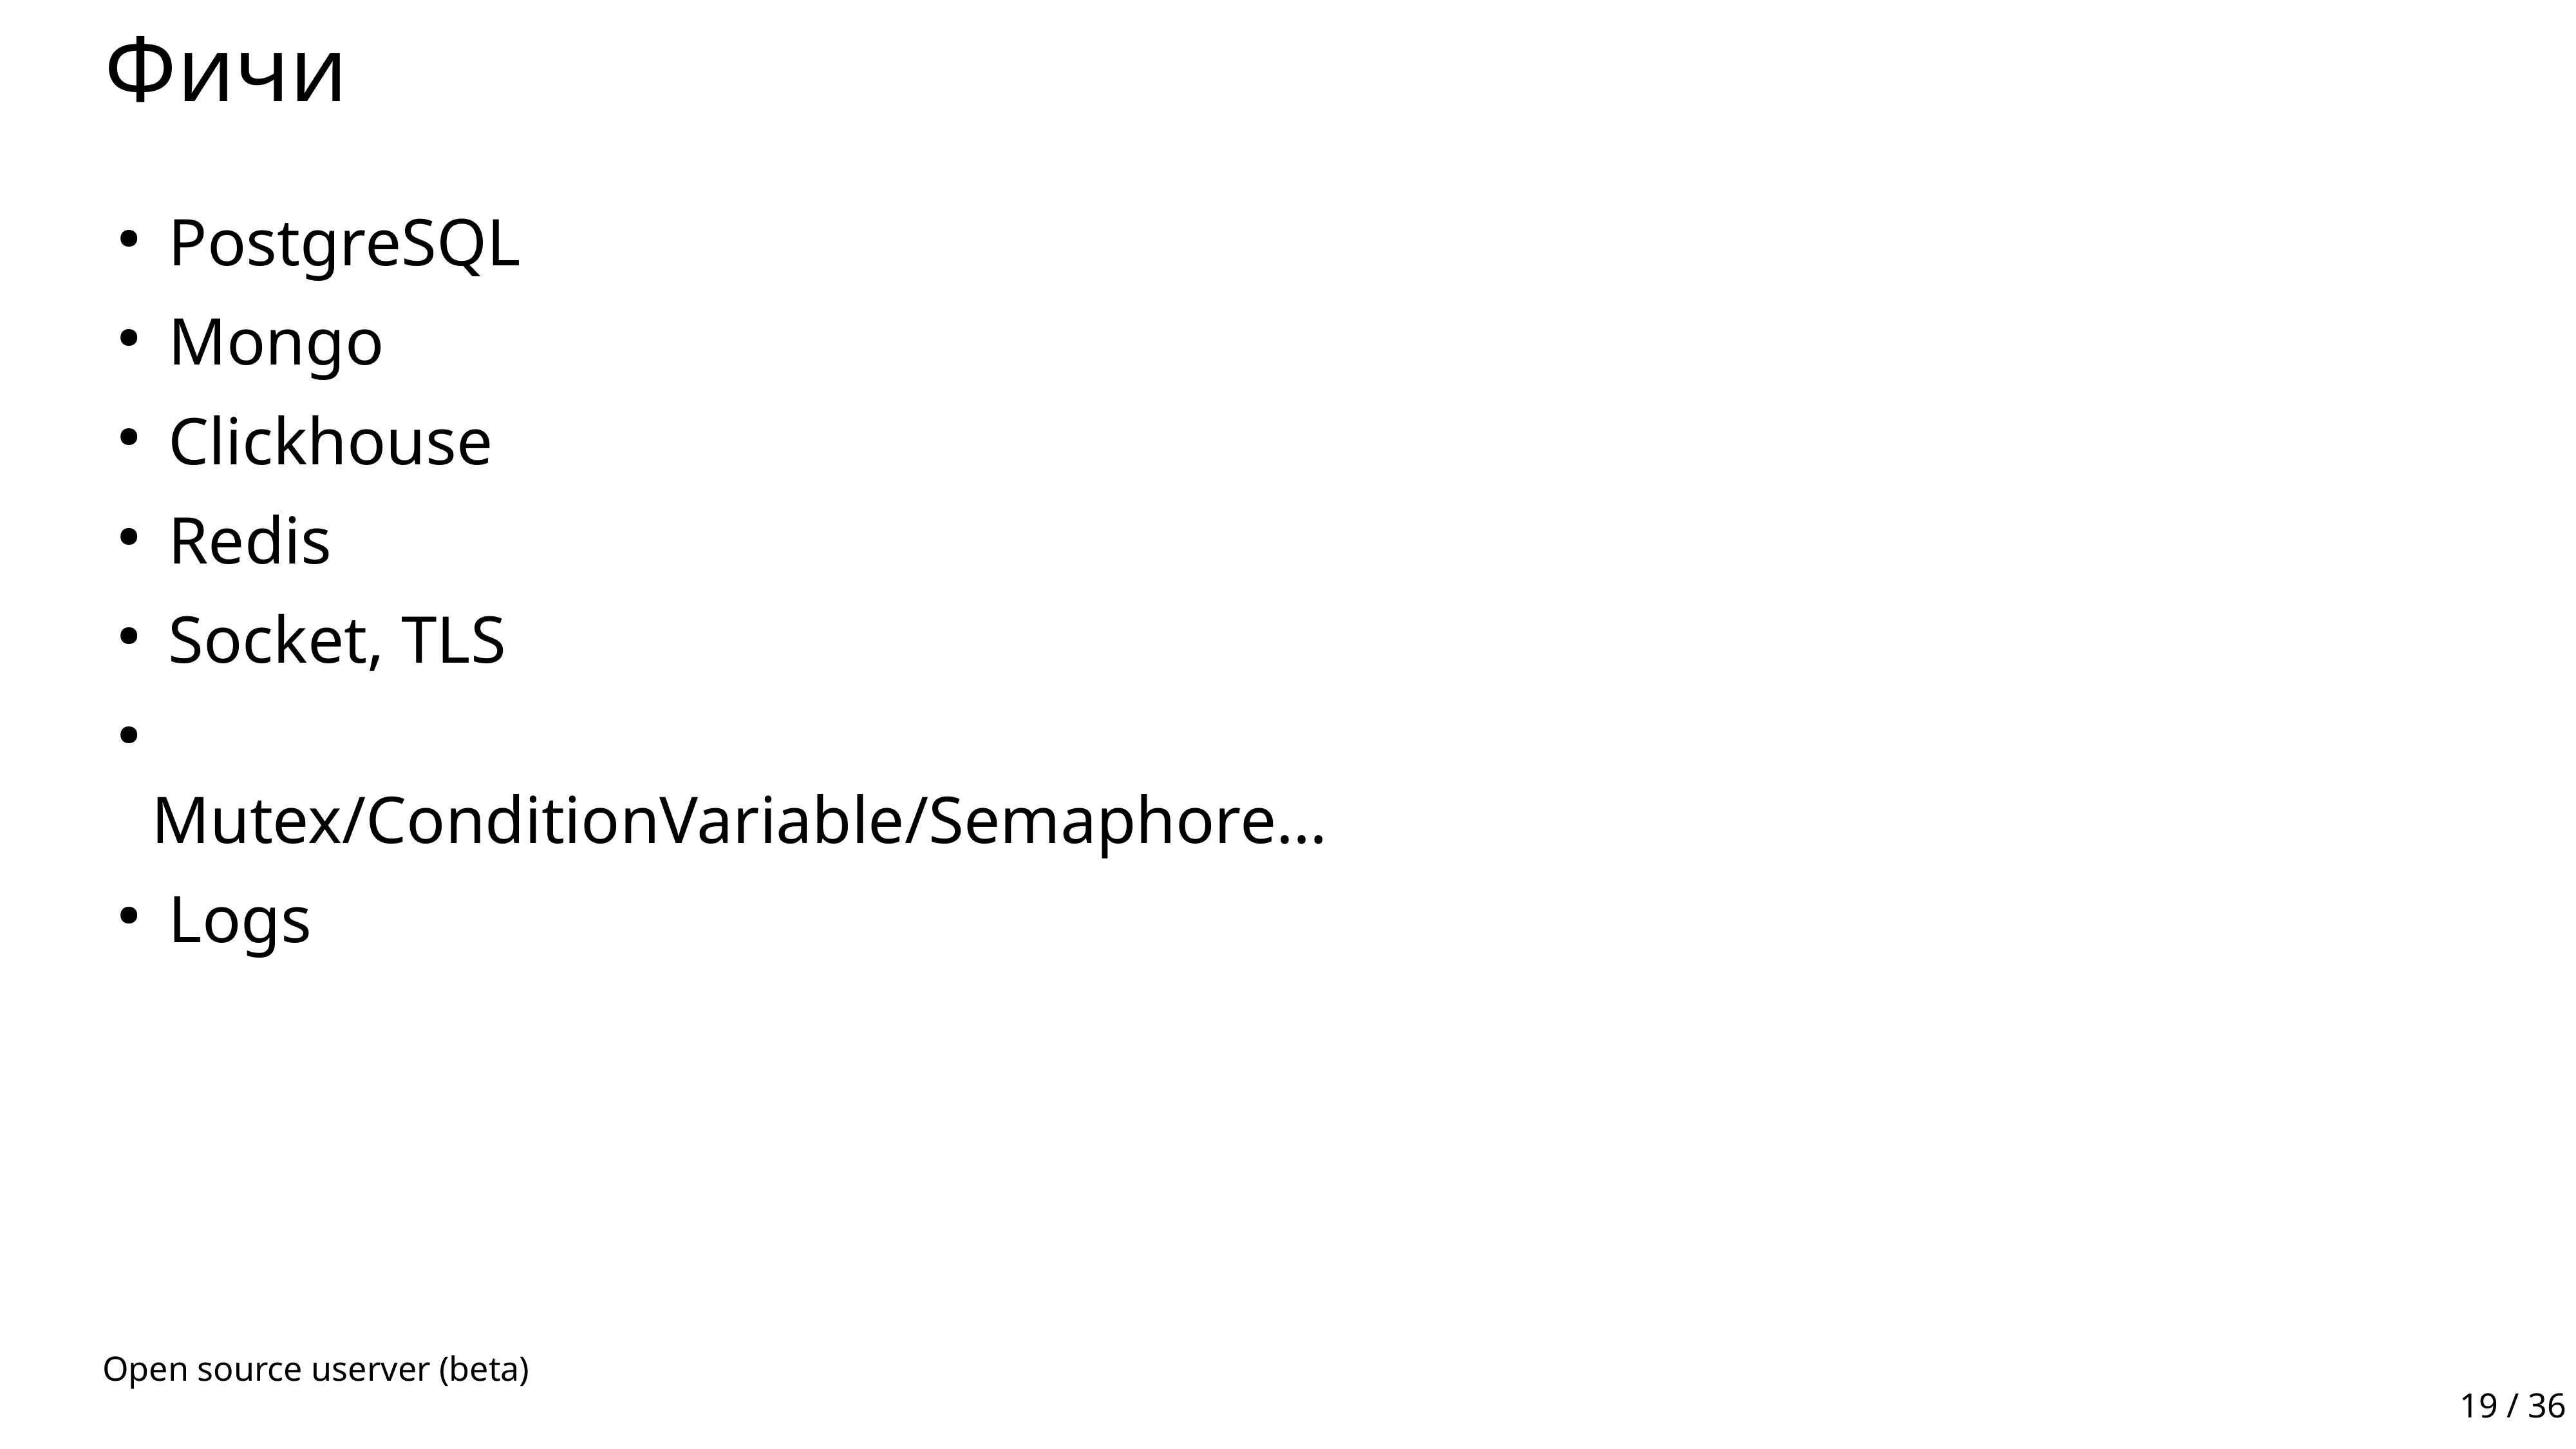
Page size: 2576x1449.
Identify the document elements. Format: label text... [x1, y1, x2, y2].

list Open source userver (beta) [93, 1338, 1190, 1393]
list PostgreSQL Mongo Clickhouse Redis Socket, TLS Mutex/ConditionVariable/Semaphore… Logs [97, 193, 1343, 1361]
title Фичи [95, 19, 2576, 155]
list <number> / 36 [1479, 1376, 2576, 1431]
